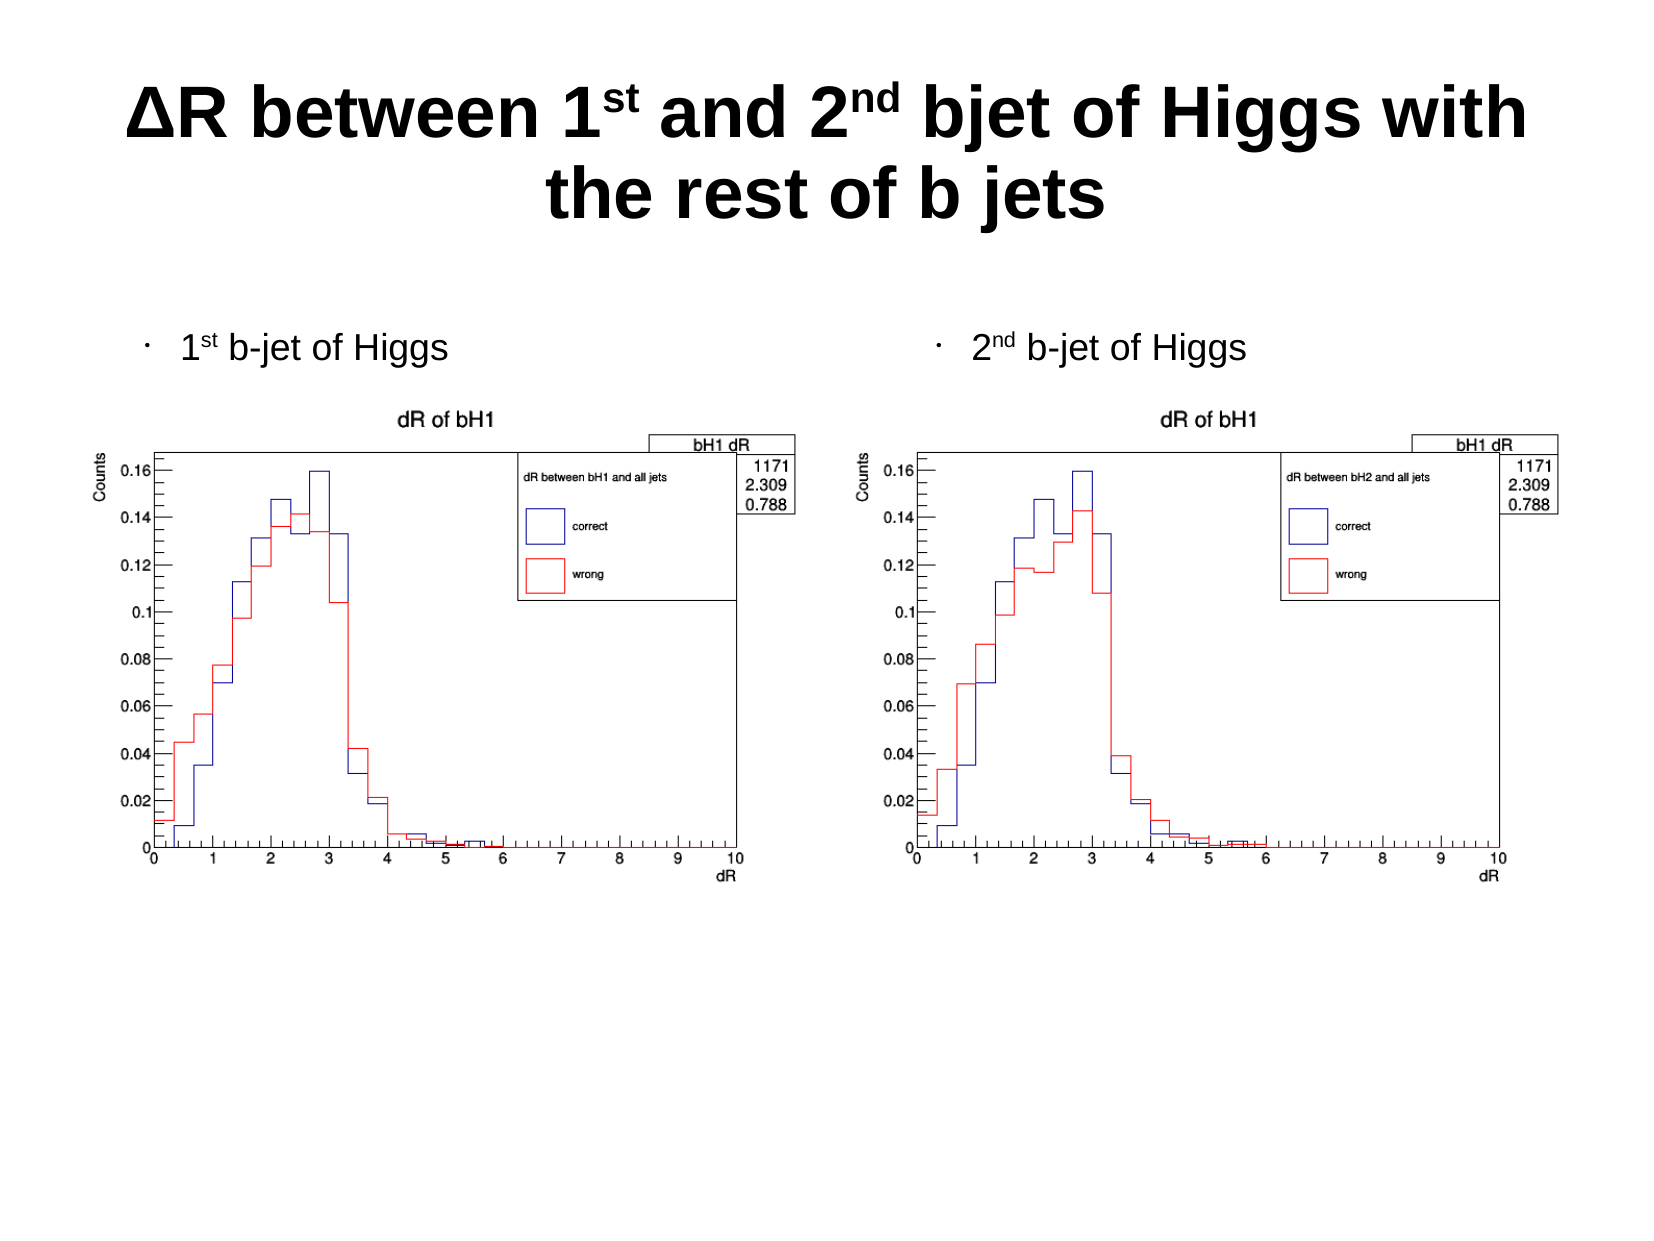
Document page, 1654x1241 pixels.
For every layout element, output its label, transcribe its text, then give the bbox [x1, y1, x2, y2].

picture [845, 403, 1572, 897]
text_box 1st b-jet of Higgs [129, 318, 733, 378]
text_box 2nd b-jet of Higgs [921, 318, 1477, 378]
picture [82, 403, 809, 897]
title ΔR between 1st and 2nd bjet of Higgs with the rest of b jets [82, 49, 1571, 257]
